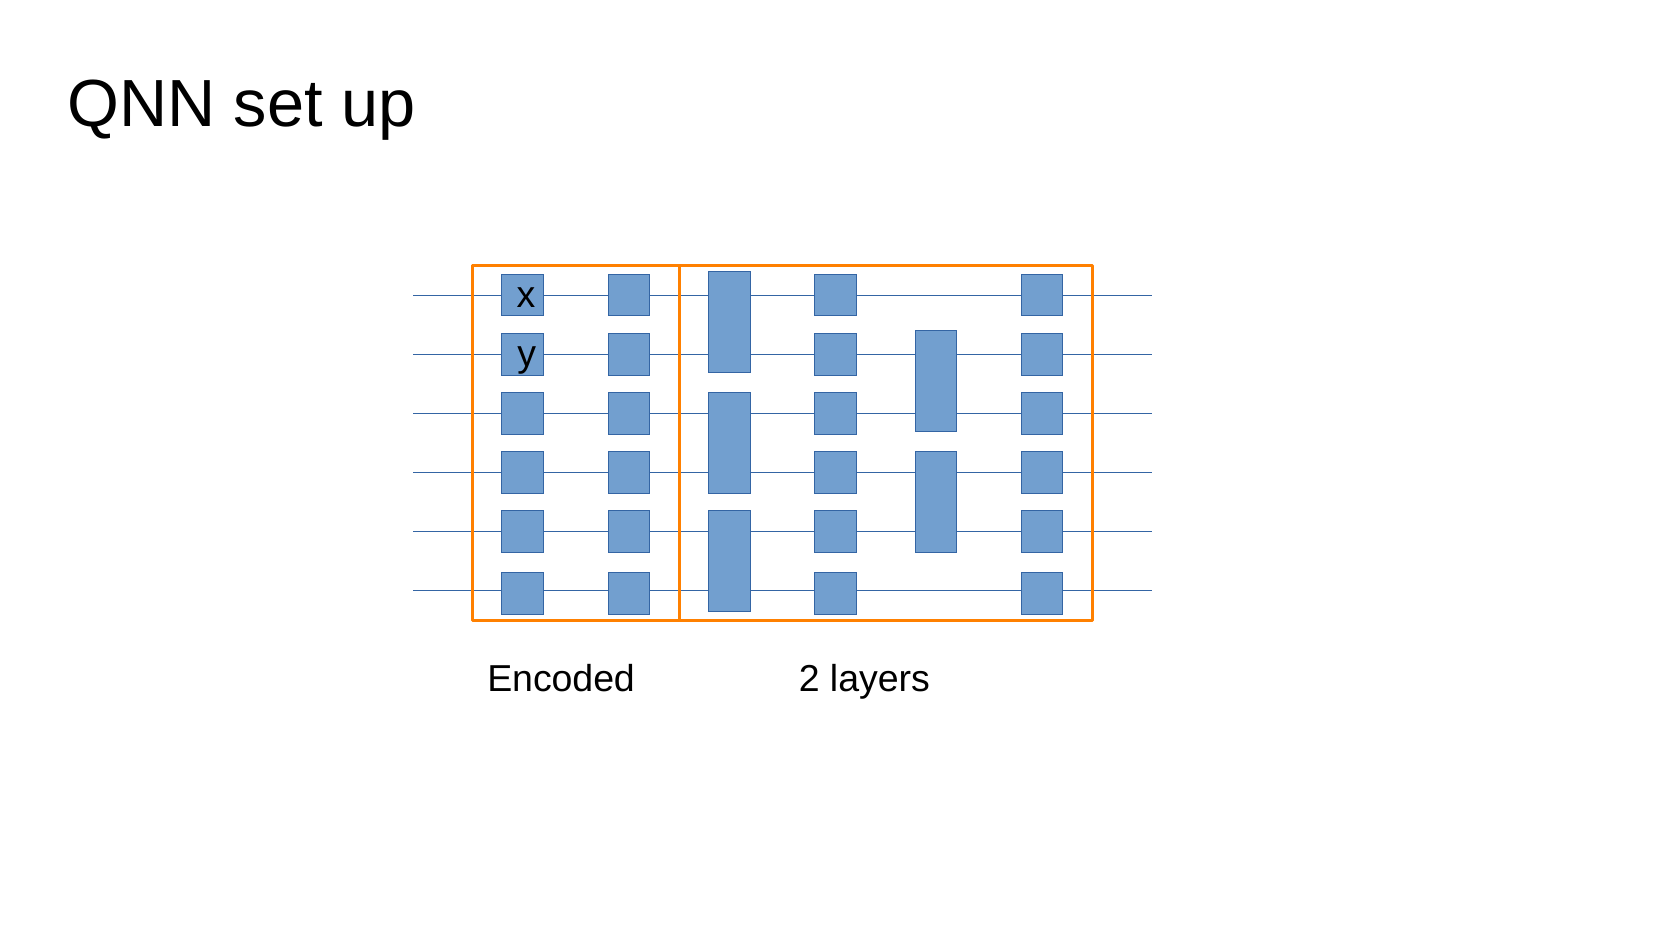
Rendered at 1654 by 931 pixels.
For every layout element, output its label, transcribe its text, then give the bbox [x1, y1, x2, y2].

text_box [814, 451, 857, 494]
text_box [1021, 333, 1063, 376]
text_box [1021, 572, 1063, 615]
text_box [608, 274, 650, 316]
text_box [814, 274, 857, 316]
text_box 2 layers [784, 649, 945, 707]
text_box [532, 333, 544, 376]
text_box [814, 392, 857, 435]
text_box [708, 271, 751, 373]
text_box [608, 451, 650, 494]
text_box [501, 572, 544, 615]
text_box [708, 510, 751, 612]
text_box [501, 510, 544, 553]
text_box [501, 451, 544, 494]
text_box [814, 510, 857, 553]
text_box y [517, 324, 532, 412]
text_box [1021, 510, 1063, 553]
text_box [608, 333, 650, 376]
text_box [915, 330, 957, 432]
text_box [501, 333, 517, 376]
text_box [814, 333, 857, 376]
text_box [1021, 274, 1063, 316]
text_box [501, 392, 544, 435]
text_box [608, 572, 650, 615]
text_box x [501, 265, 551, 325]
text_box QNN set up [52, 59, 532, 178]
text_box [608, 392, 650, 435]
text_box [1021, 451, 1063, 494]
text_box Encoded [472, 649, 650, 749]
text_box [814, 572, 857, 615]
text_box [1021, 392, 1063, 435]
text_box [608, 510, 650, 553]
text_box [708, 392, 751, 494]
text_box [915, 451, 957, 553]
